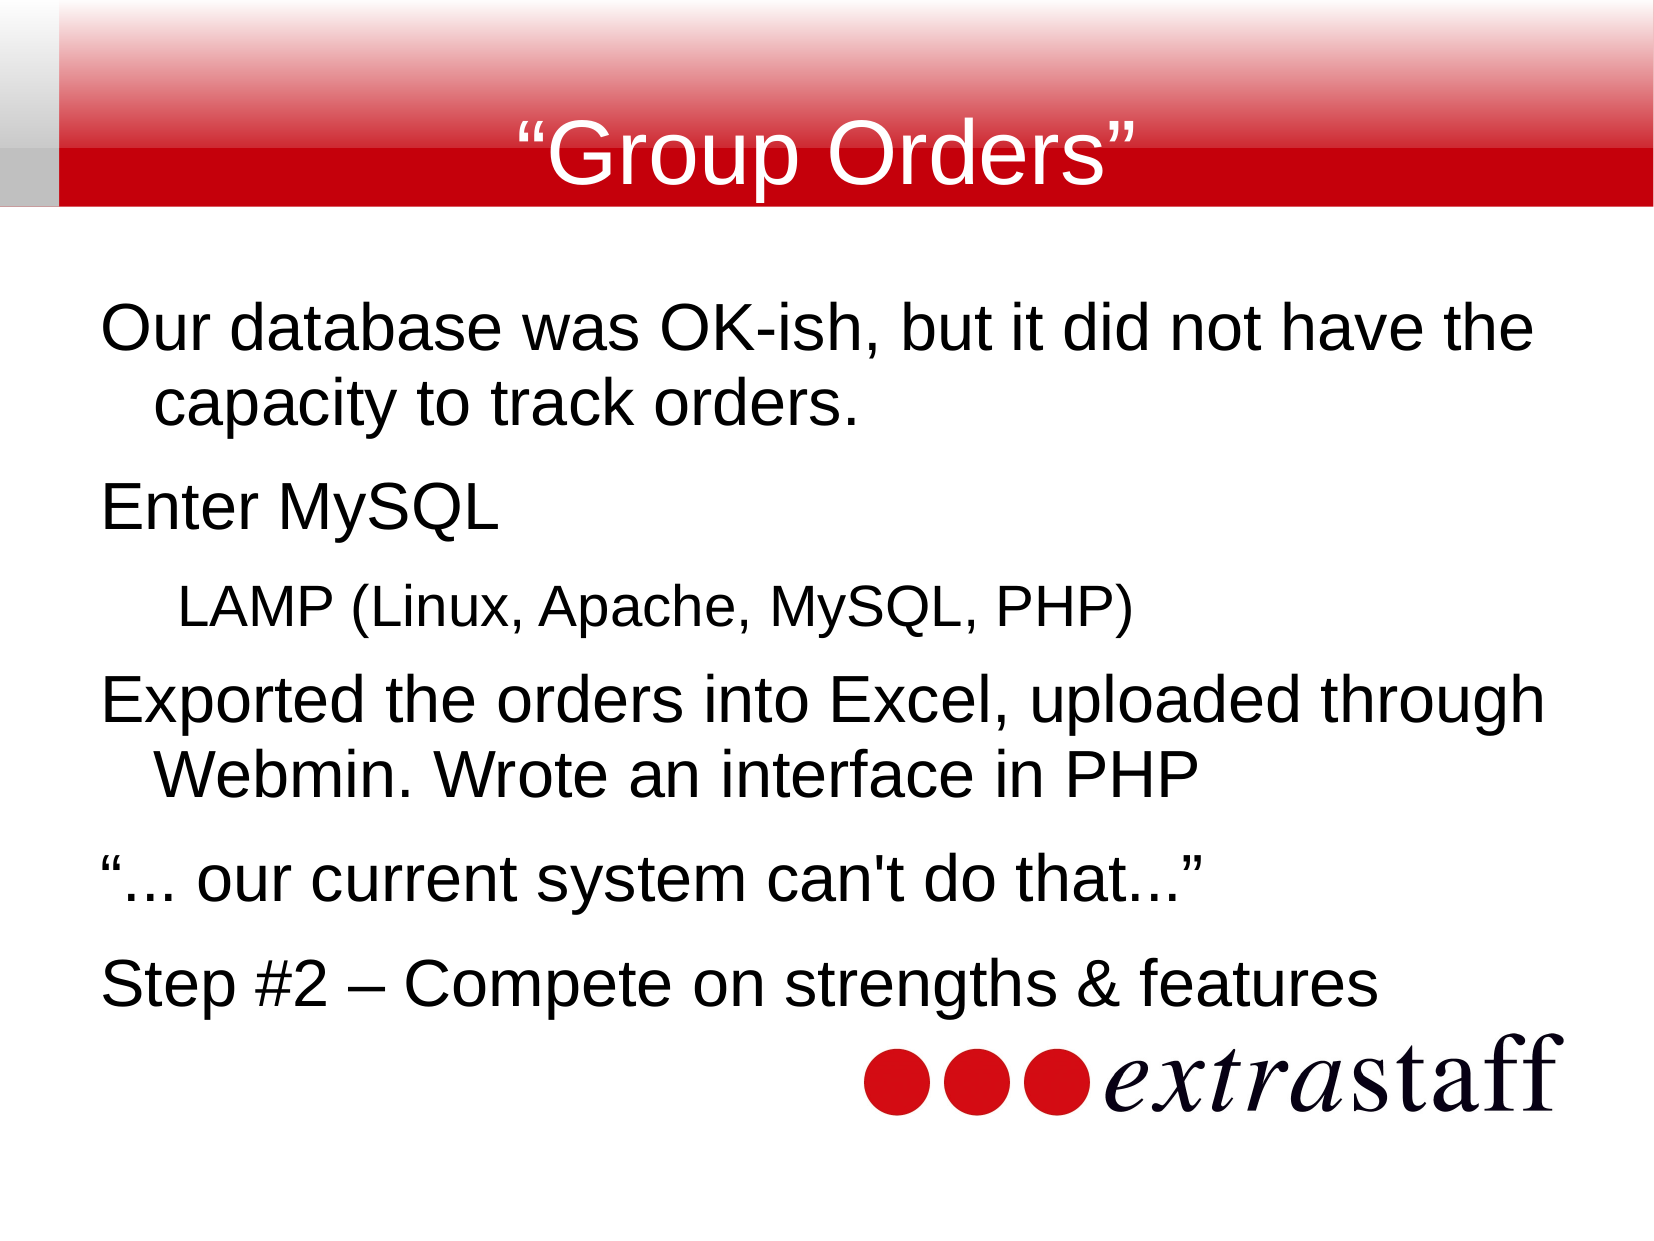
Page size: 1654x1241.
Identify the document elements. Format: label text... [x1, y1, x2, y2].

picture [863, 1094, 1565, 1116]
list Our database was OK-ish, but it did not have the capacity to track orders. Enter MySQL LAMP (Linux, Apache, MySQL, PHP) Exported the orders into Excel, uploaded through Webmin. Wrote an interface in PHP “... our current system can't do that...” Step #2 – Compete on strengths & features [82, 290, 1571, 1094]
title “Group Orders” [82, 56, 1571, 250]
